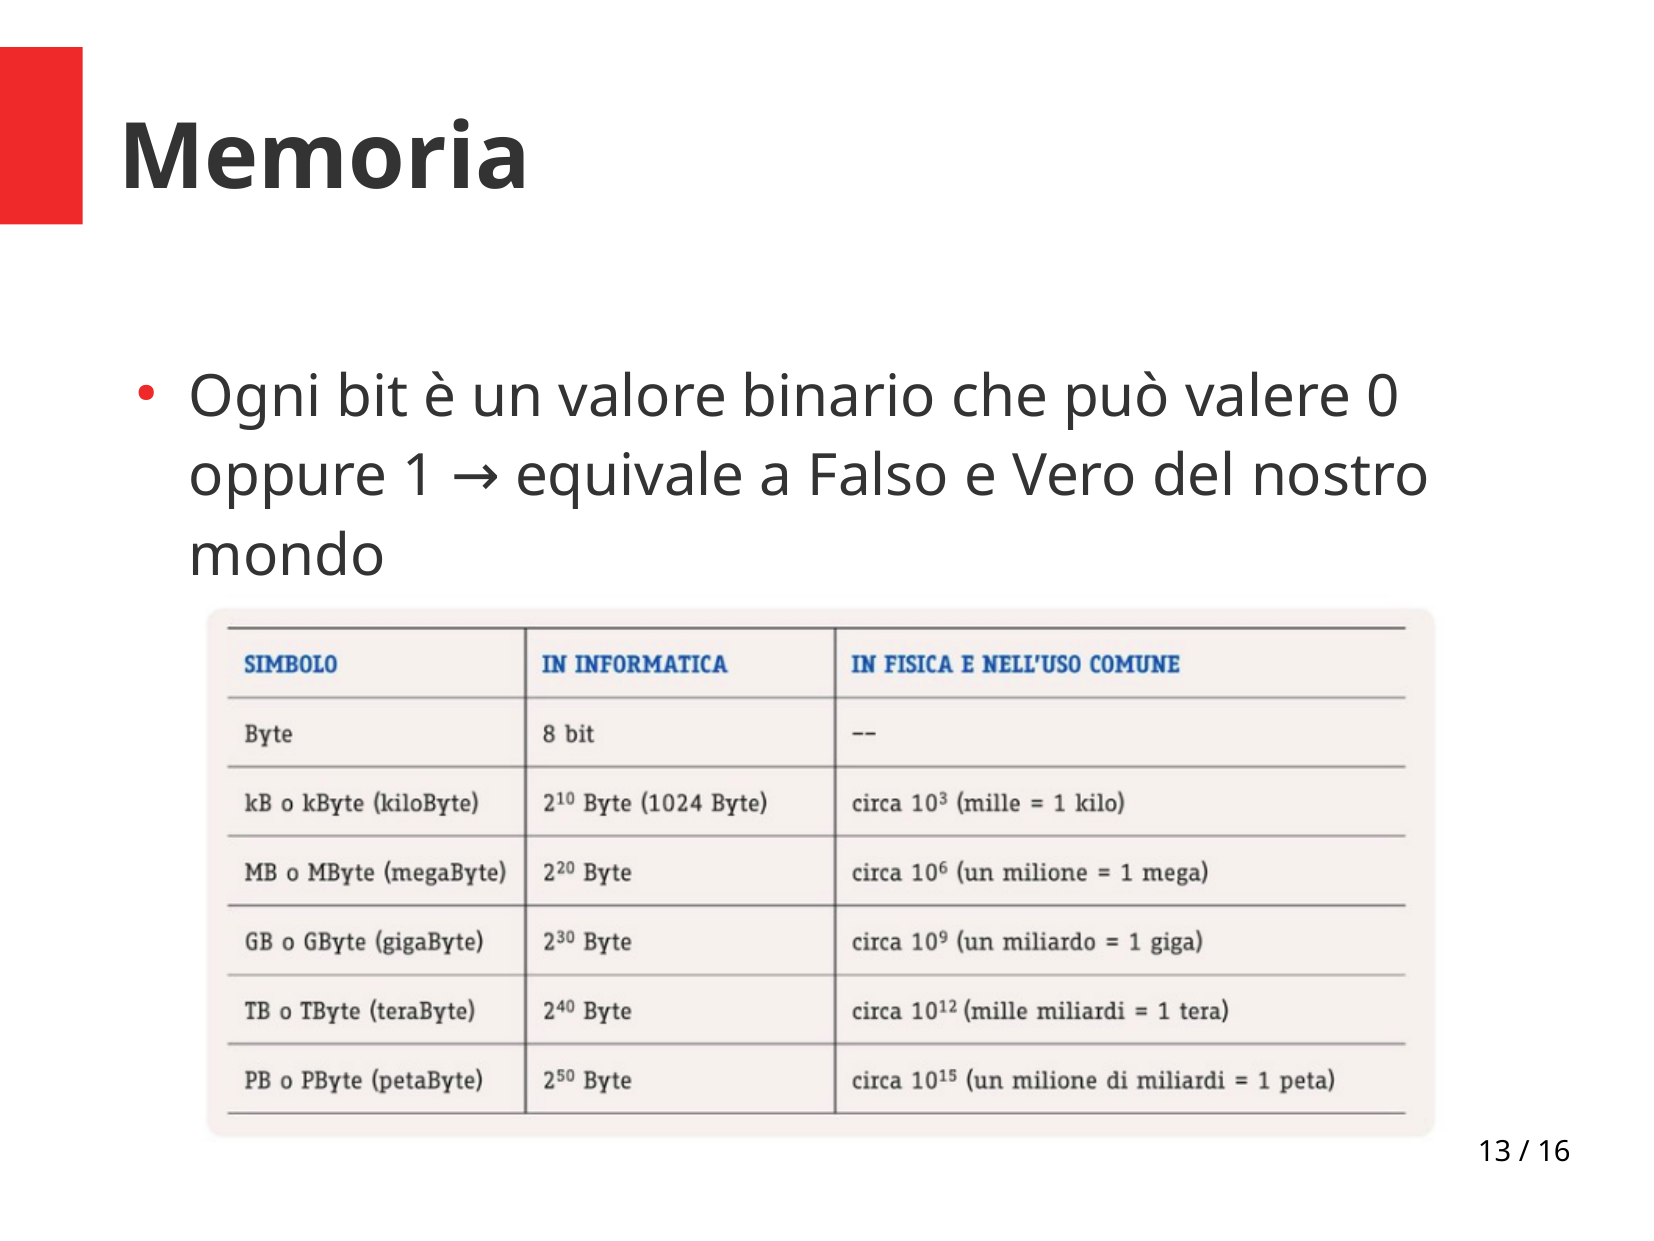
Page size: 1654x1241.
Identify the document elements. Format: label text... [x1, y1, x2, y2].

list Ogni bit è un valore binario che può valere 0 oppure 1 → equivale a Falso e Vero del nostro mondo [118, 354, 1536, 1074]
picture [191, 594, 1453, 1146]
title Memoria [118, 49, 1571, 257]
